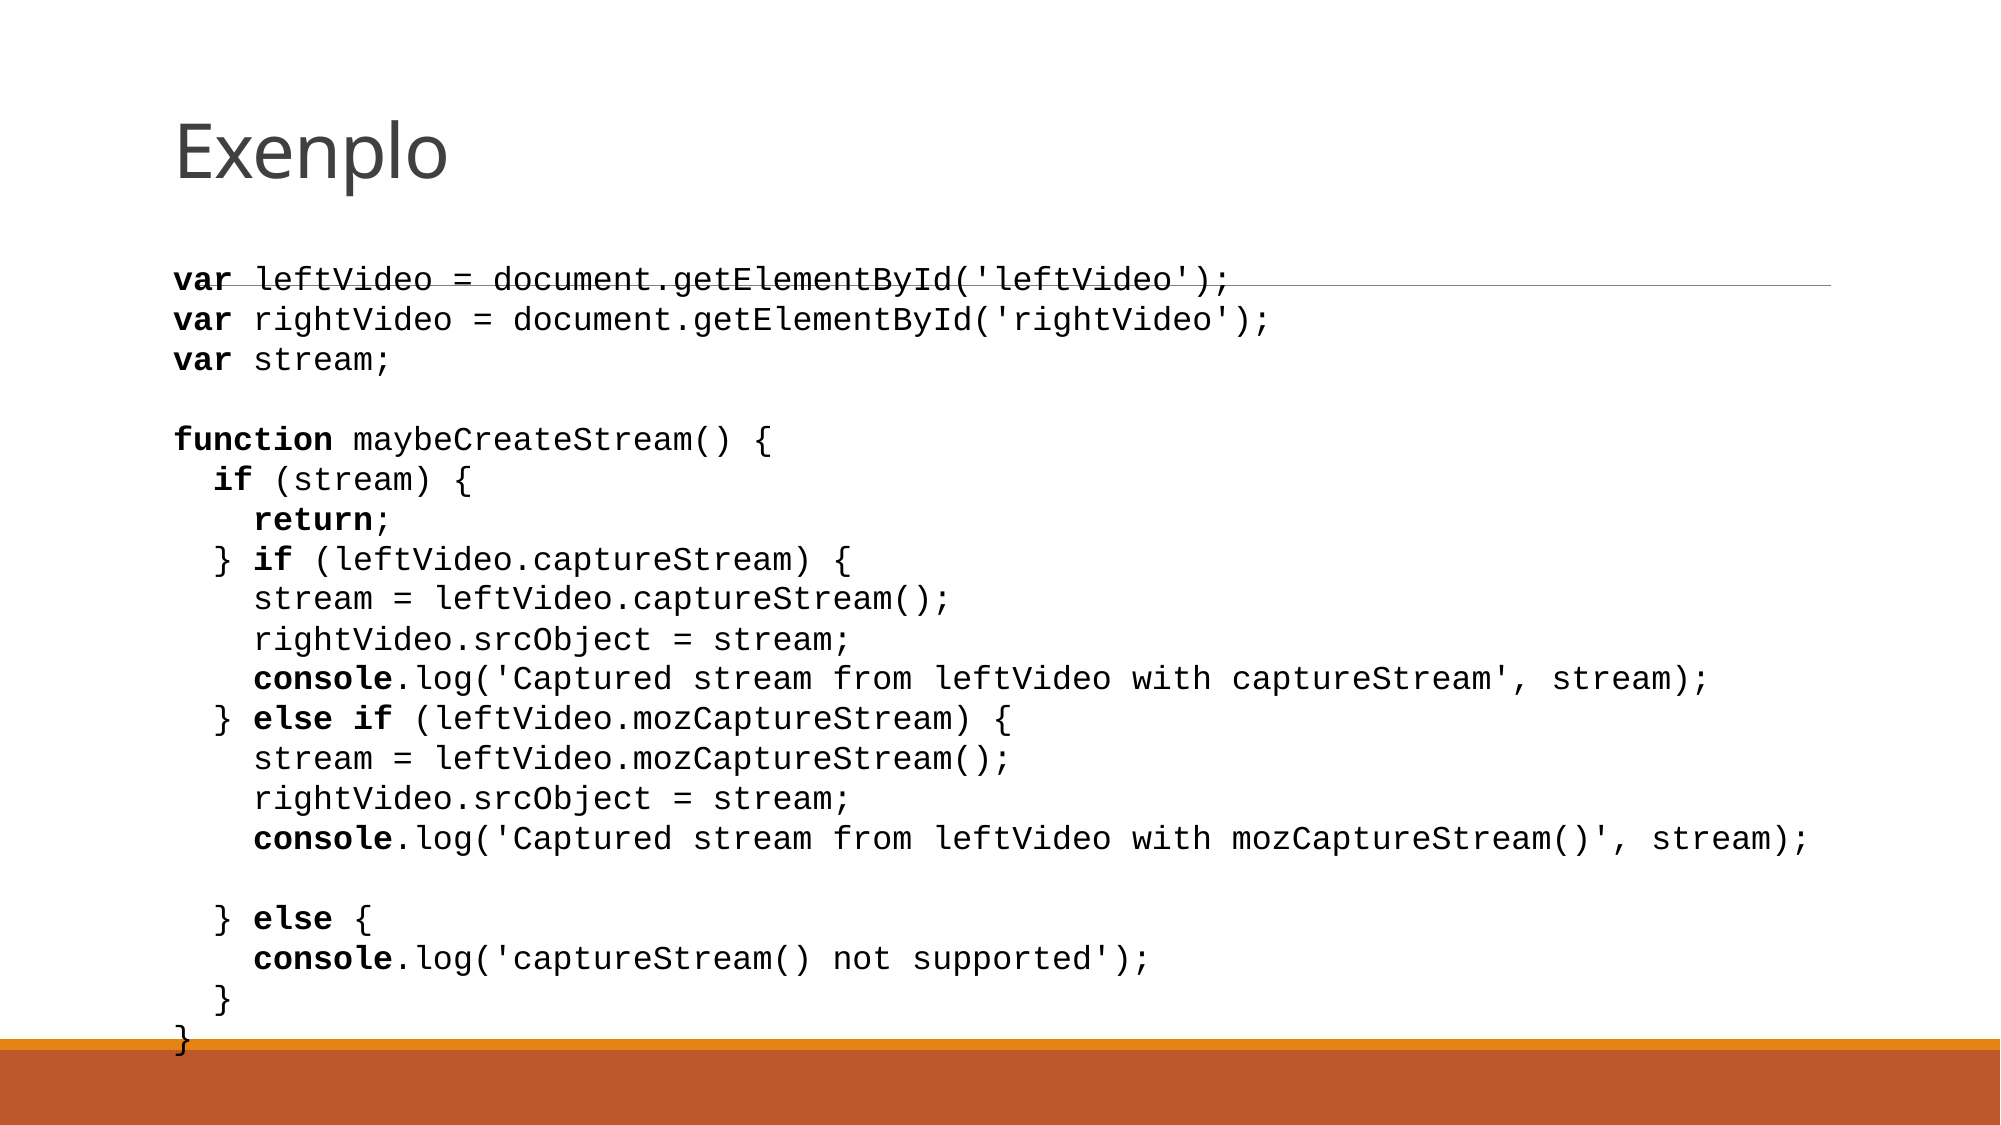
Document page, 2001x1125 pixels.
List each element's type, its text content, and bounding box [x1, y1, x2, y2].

title Exenplo [158, 93, 555, 201]
text_box var leftVideo = document.getElementById('leftVideo'); var rightVideo = document.getElementById('rightVideo'); var stream; function maybeCreateStream() { if (stream) { return; } if (leftVideo.captureStream) { stream = leftVideo.captureStream(); rightVideo.srcObject = stream; console.log('Captured stream from leftVideo with captureStream', stream); } else if (leftVideo.mozCaptureStream) { stream = leftVideo.mozCaptureStream(); rightVideo.srcObject = stream; console.log('Captured stream from leftVideo with mozCaptureStream()', stream); } else { console.log('captureStream() not supported'); } } [158, 249, 1839, 1064]
